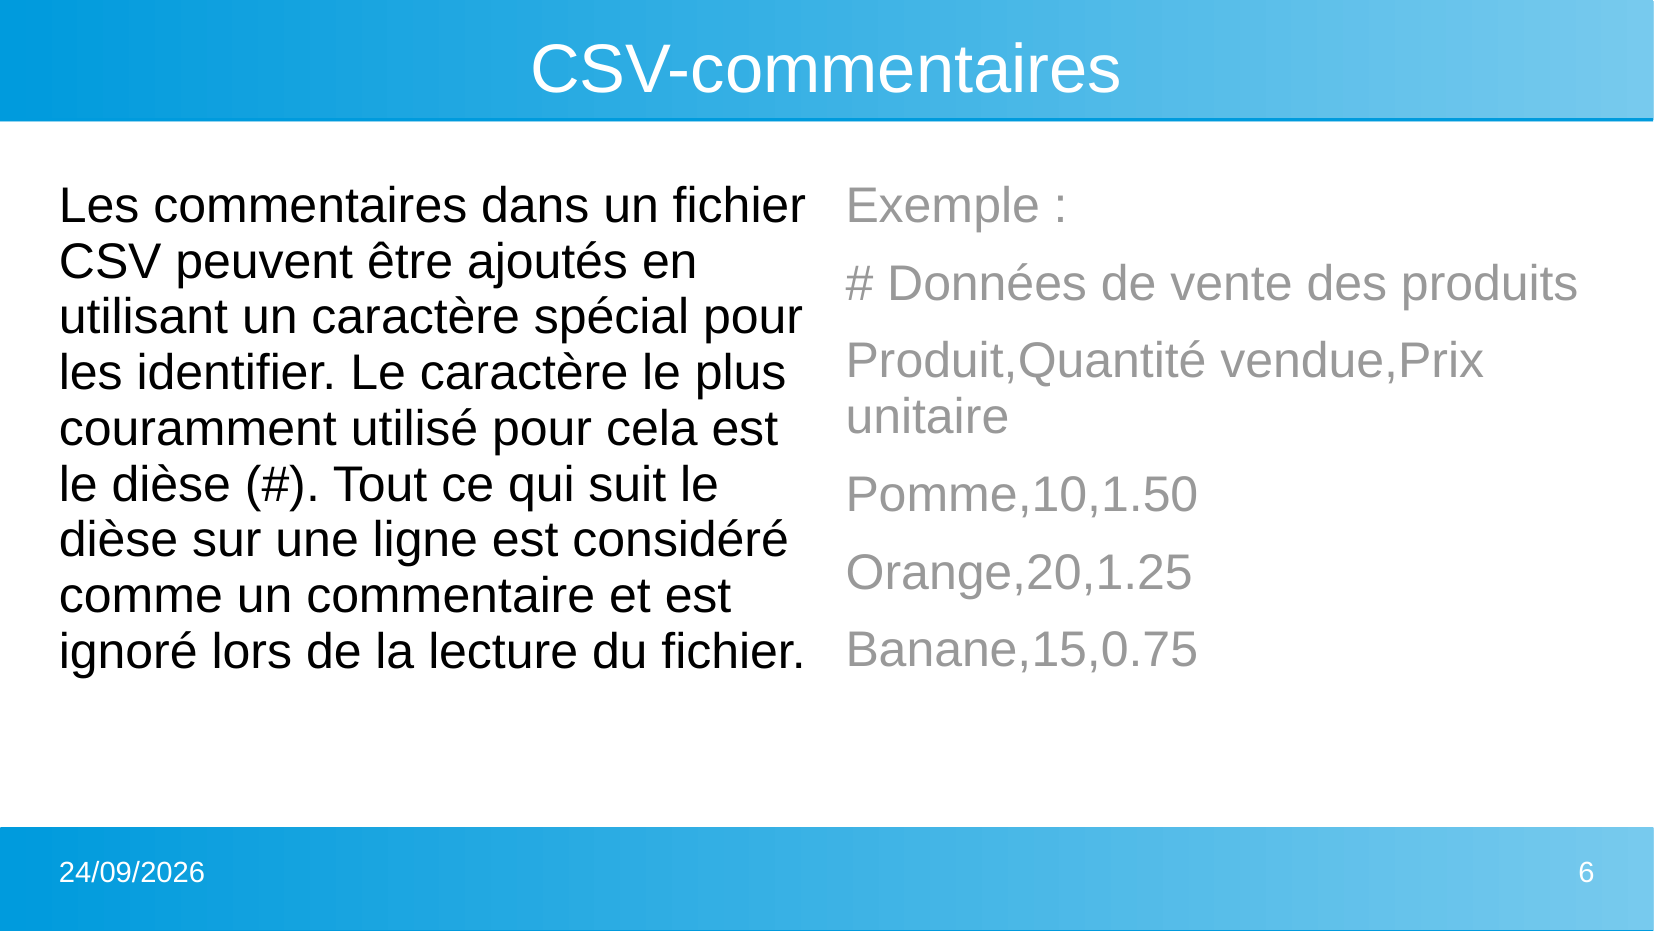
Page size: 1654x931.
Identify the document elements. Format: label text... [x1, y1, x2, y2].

list Les commentaires dans un fichier CSV peuvent être ajoutés en utilisant un caractère spécial pour les identifier. Le caractère le plus couramment utilisé pour cela est le dièse (#). Tout ce qui suit le dièse sur une ligne est considéré comme un commentaire et est ignoré lors de la lecture du fichier. [58, 177, 809, 768]
list Exemple : # Données de vente des produits Produit,Quantité vendue,Prix unitaire Pomme,10,1.50 Orange,20,1.25 Banane,15,0.75 [845, 177, 1595, 768]
title CSV-commentaires [58, 29, 1595, 108]
